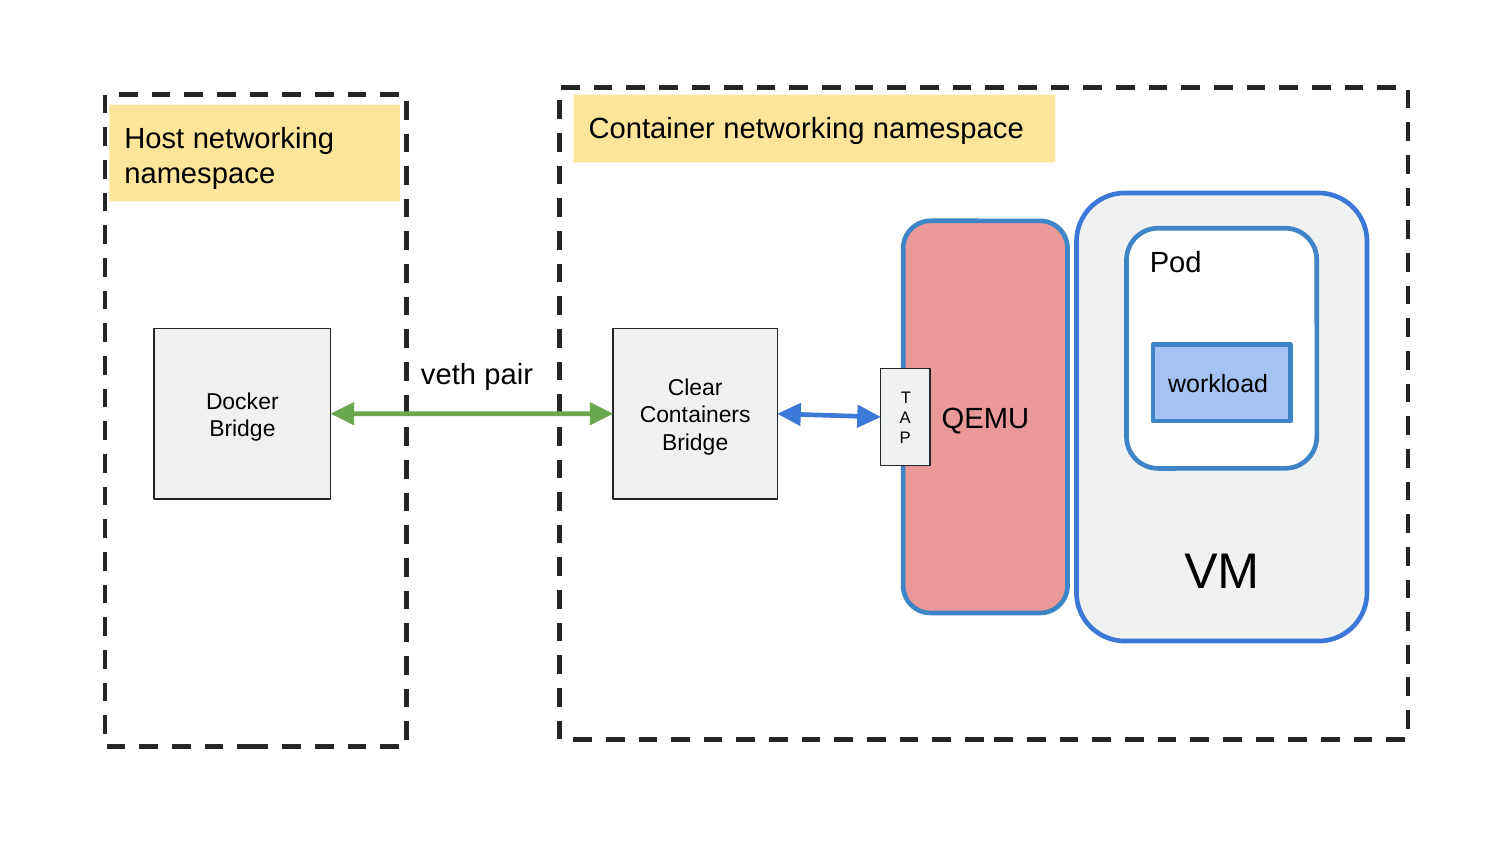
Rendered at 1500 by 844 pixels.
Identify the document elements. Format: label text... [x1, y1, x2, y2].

text_box VM [1144, 523, 1300, 621]
text_box Clear Containers Bridge [613, 328, 778, 499]
text_box Pod [1134, 228, 1240, 305]
text_box workload [1153, 344, 1291, 422]
text_box TAP [880, 368, 930, 466]
text_box veth pair [405, 340, 583, 426]
text_box Docker Bridge [154, 328, 331, 499]
text_box QEMU [903, 220, 1068, 613]
text_box Container networking namespace [573, 94, 1056, 163]
text_box [105, 94, 407, 747]
text_box [559, 87, 1409, 740]
text_box Host networking namespace [109, 104, 400, 202]
